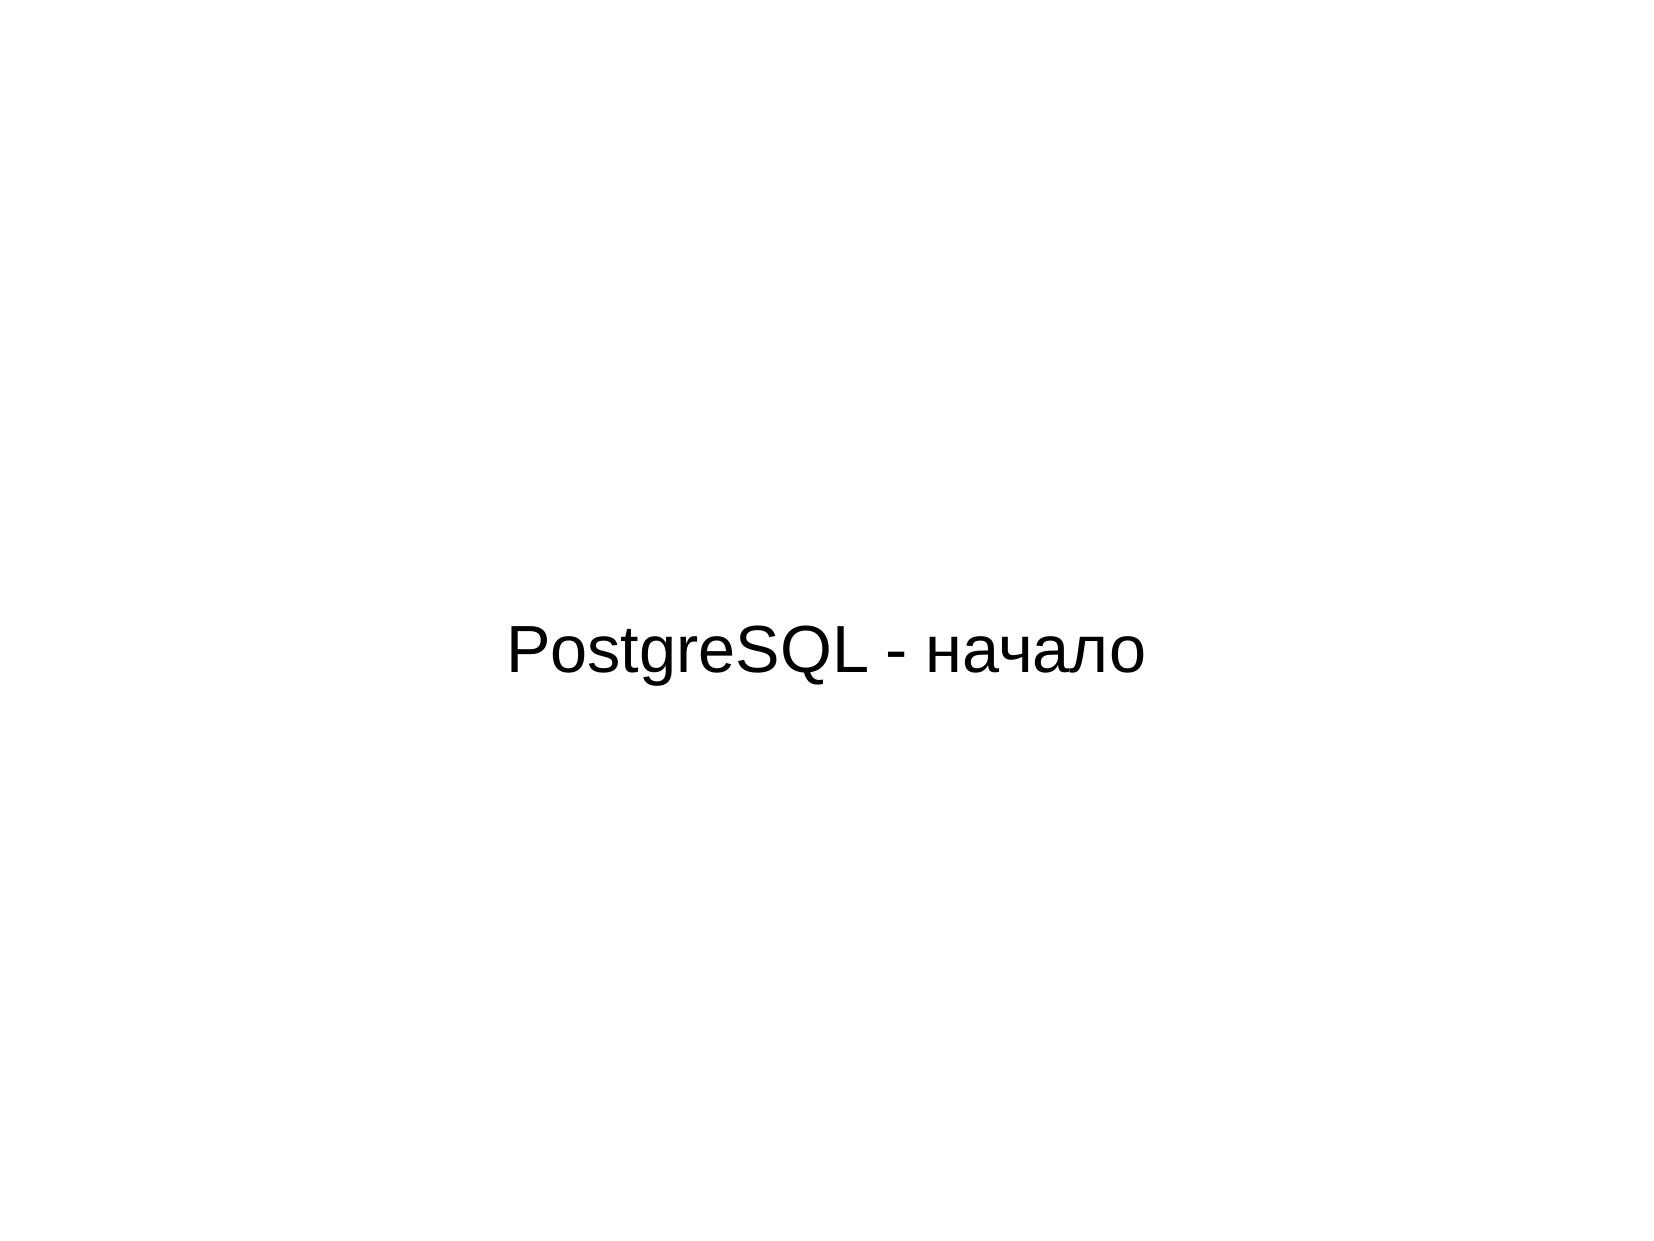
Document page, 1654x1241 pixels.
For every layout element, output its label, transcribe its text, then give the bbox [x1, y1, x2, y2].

subtitle PostgreSQL - начало [82, 290, 1571, 1010]
